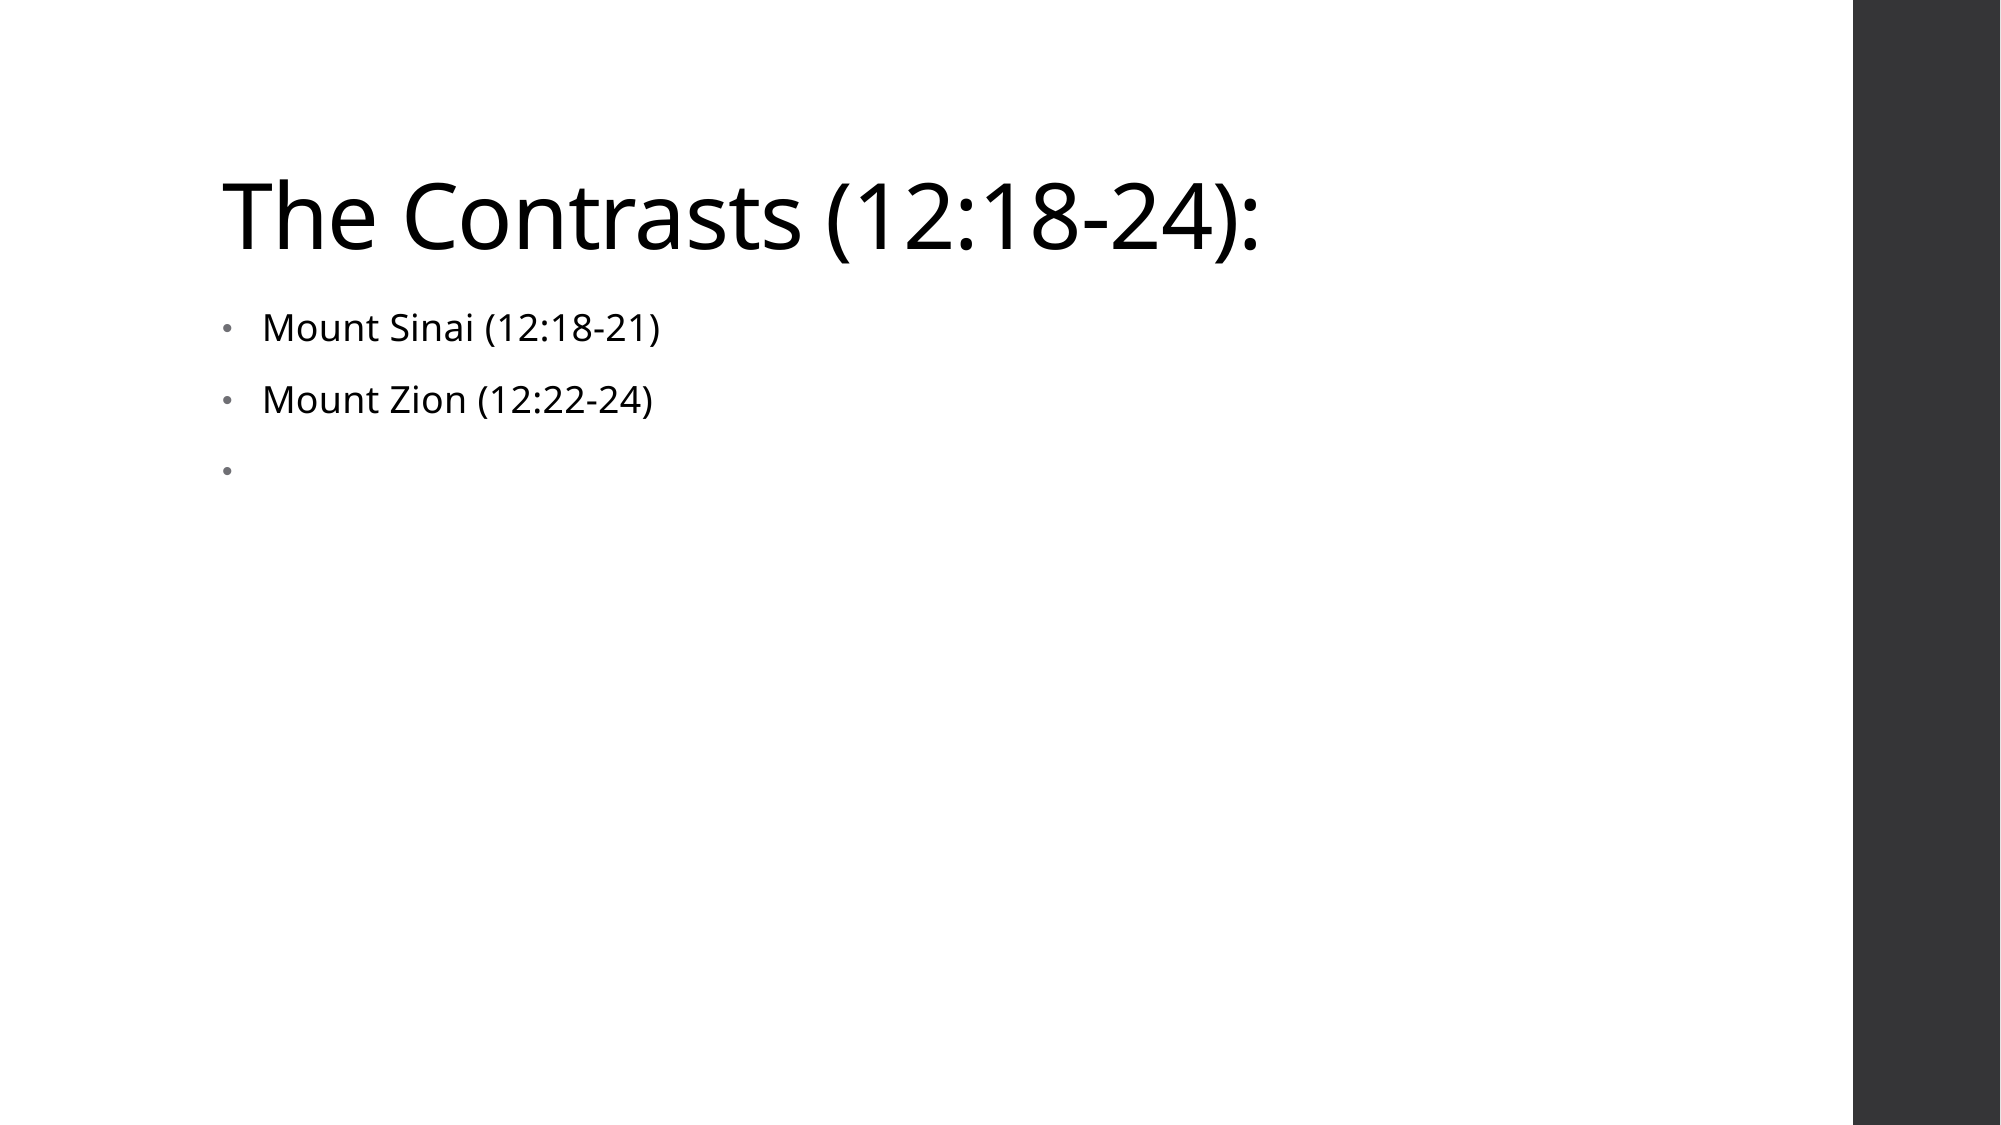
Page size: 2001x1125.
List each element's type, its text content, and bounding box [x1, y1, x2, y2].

list Mount Sinai (12:18-21) Mount Zion (12:22-24) [206, 299, 1617, 1014]
title The Contrasts (12:18-24): [206, 60, 1797, 278]
